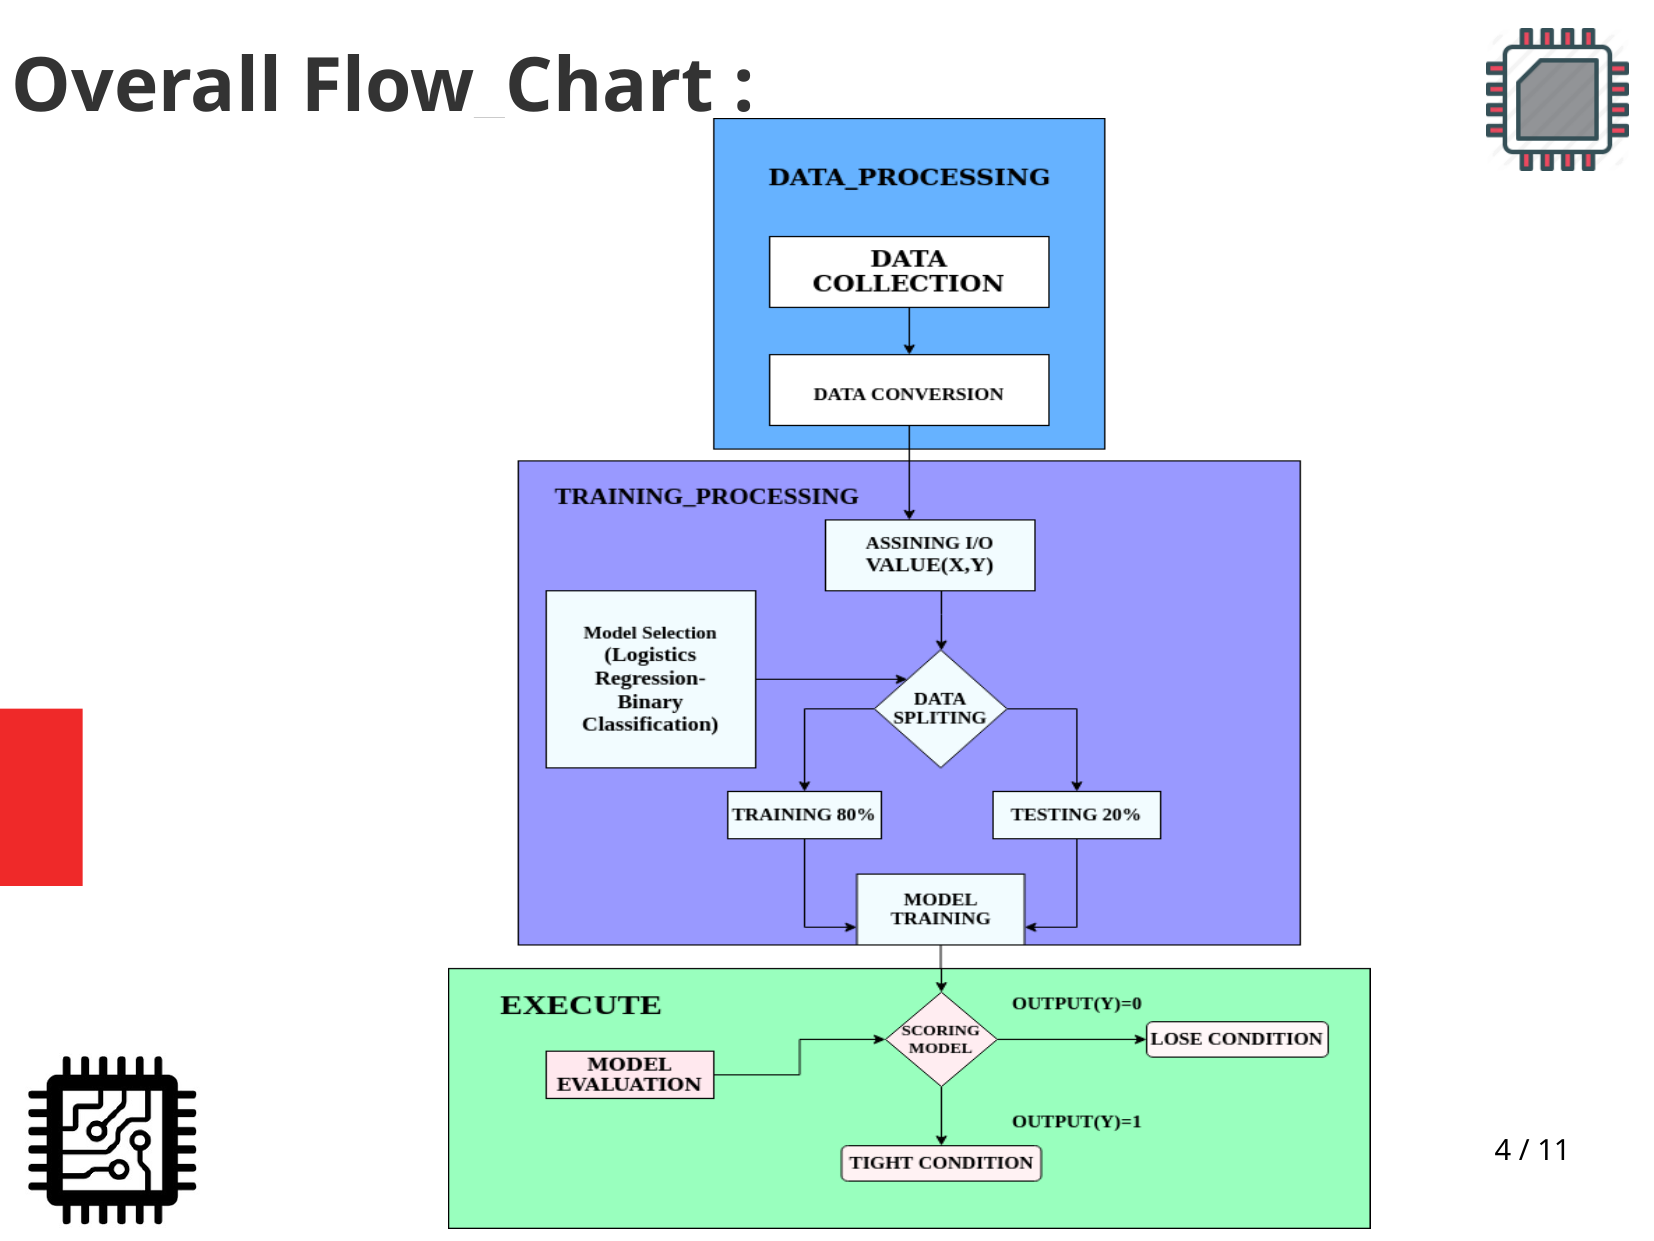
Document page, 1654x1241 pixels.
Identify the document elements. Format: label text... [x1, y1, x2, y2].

picture [11, 1039, 213, 1241]
title Overall Flow_Chart : [11, 0, 1418, 201]
picture [1486, 28, 1629, 171]
picture [448, 118, 1371, 1229]
